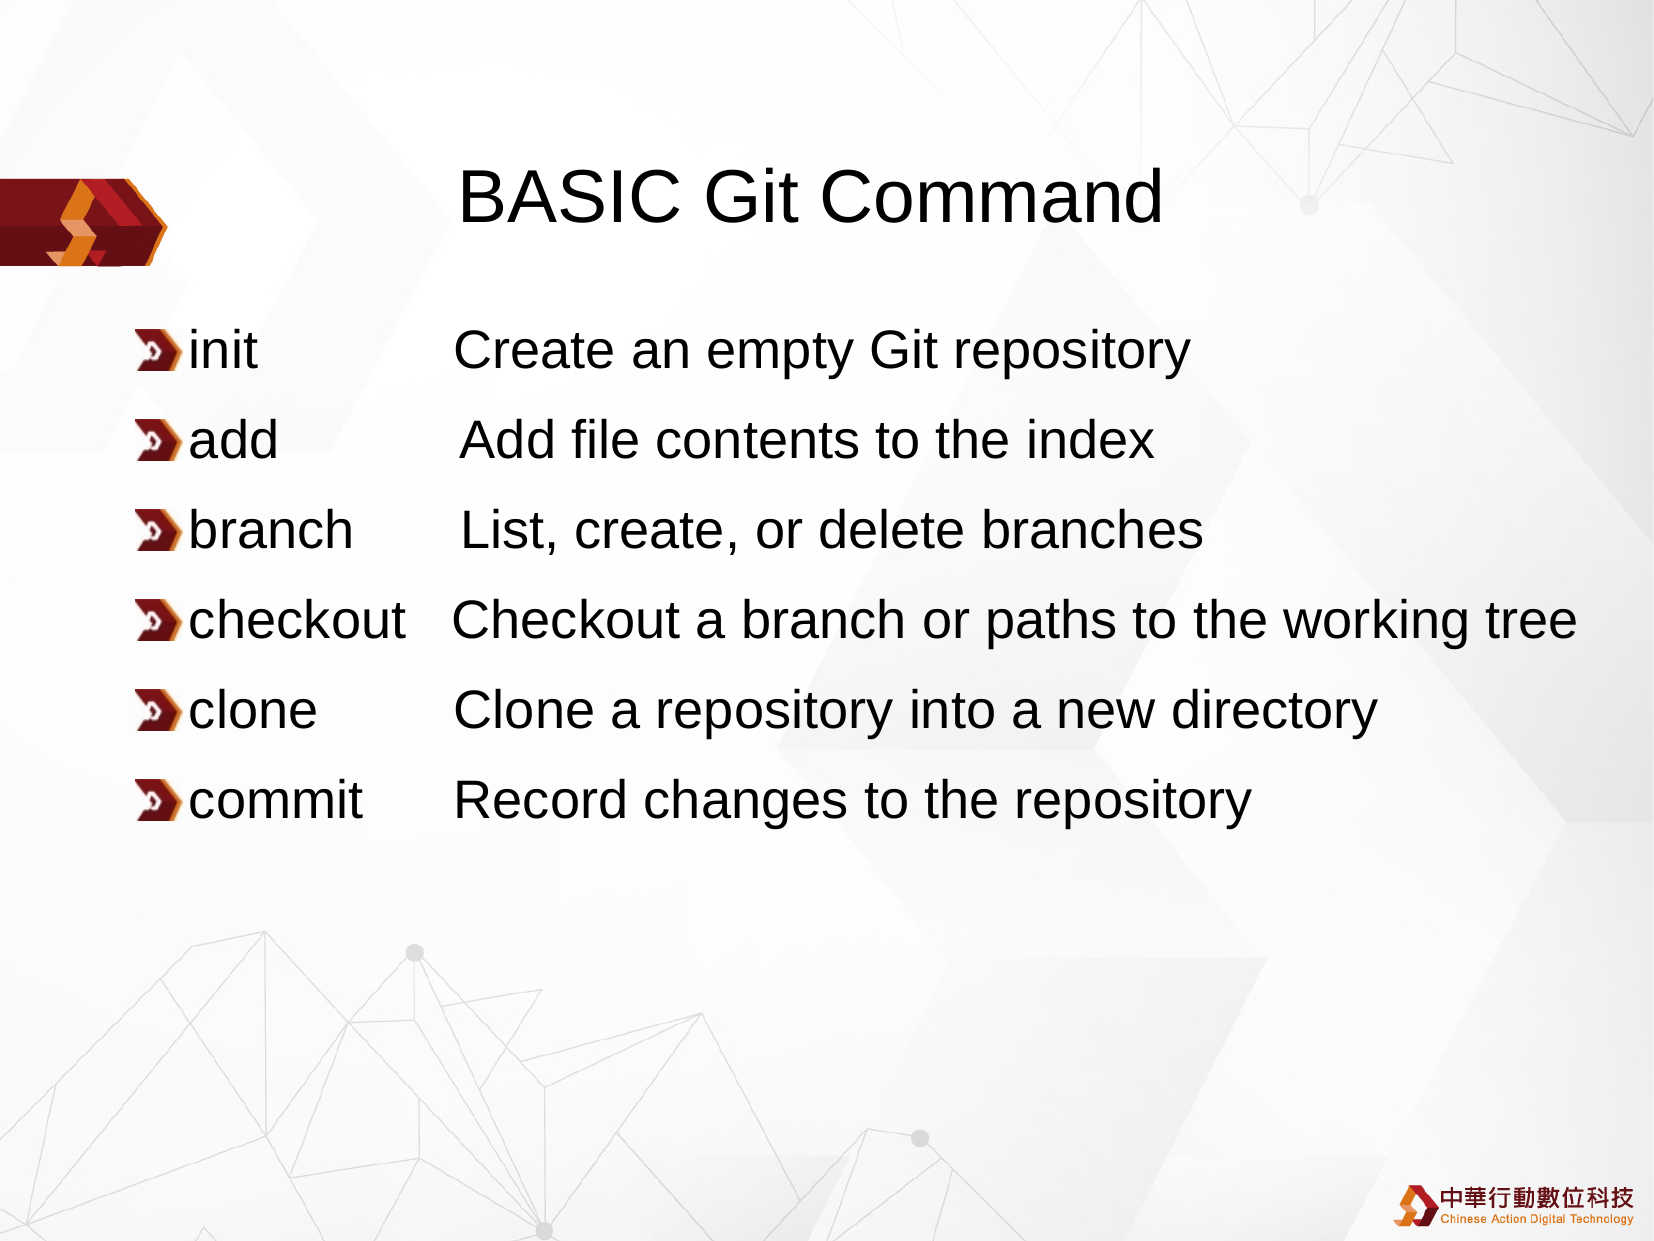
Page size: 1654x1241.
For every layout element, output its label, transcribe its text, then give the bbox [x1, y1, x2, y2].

list init Create an empty Git repository add Add file contents to the index branch List, create, or delete branches checkout Checkout a branch or paths to the working tree clone Clone a repository into a new directory commit Record changes to the repository [118, 319, 1654, 1179]
title BASIC Git Command [118, 112, 1506, 281]
picture [0, 0, 1654, 1241]
